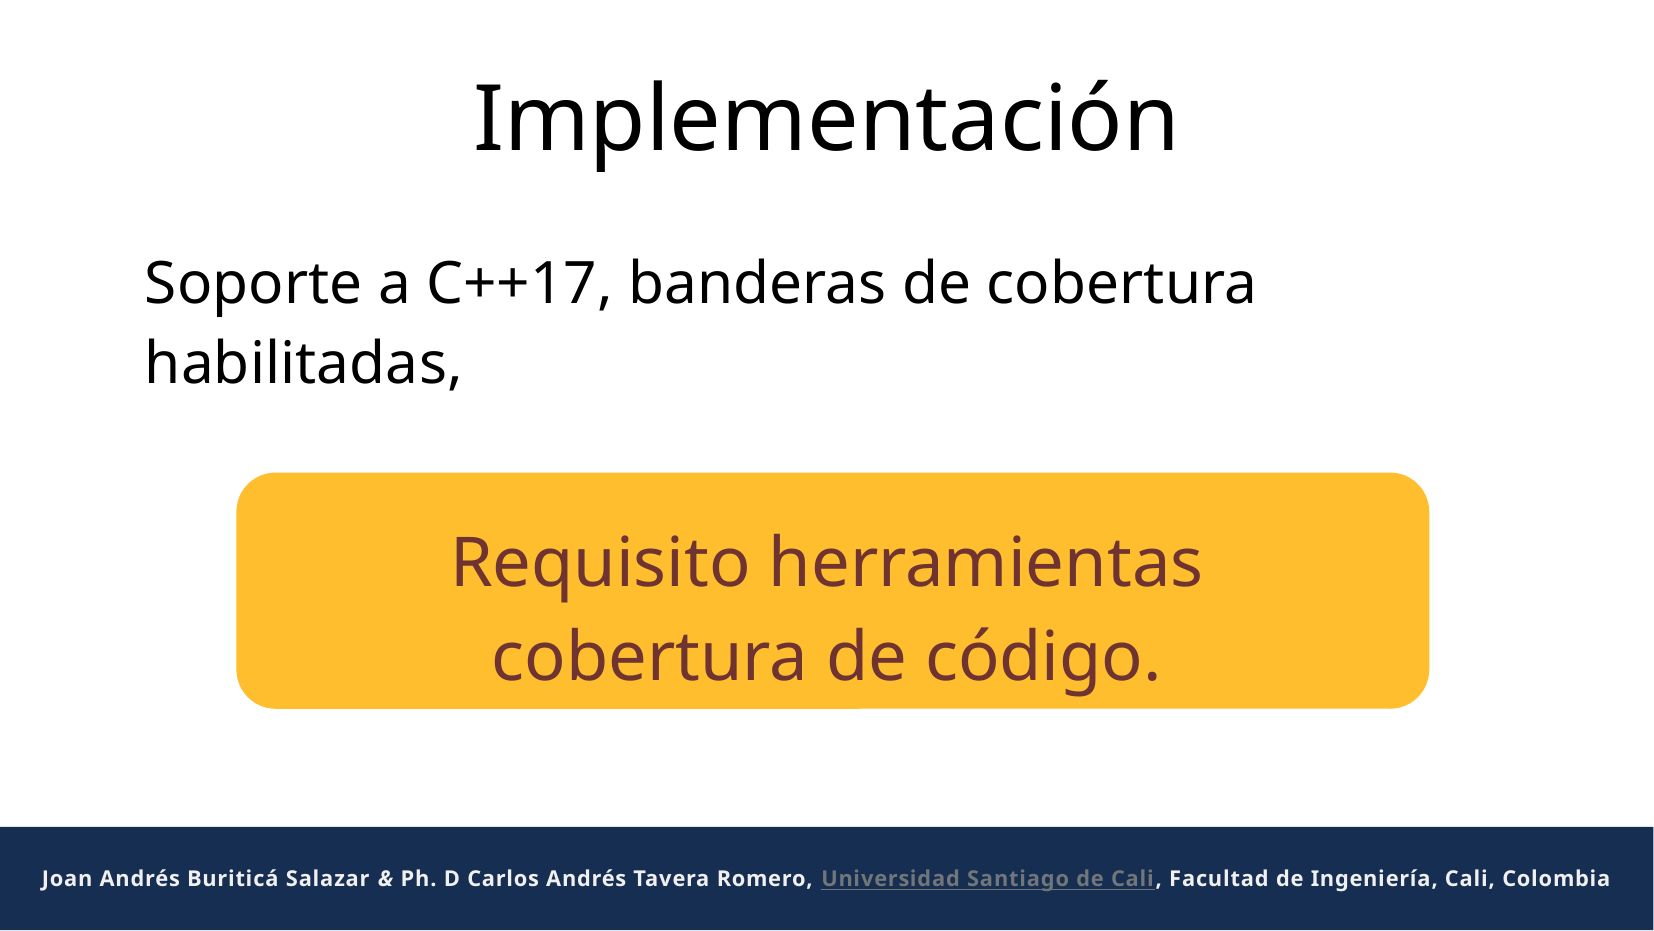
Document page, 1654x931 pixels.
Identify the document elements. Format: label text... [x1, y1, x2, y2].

list Soporte a C++17, banderas de cobertura habilitadas, [82, 241, 1571, 402]
text_box [236, 472, 1430, 709]
title Implementación [82, 37, 1571, 193]
text_box Requisito herramientas cobertura de código. [295, 505, 1359, 684]
